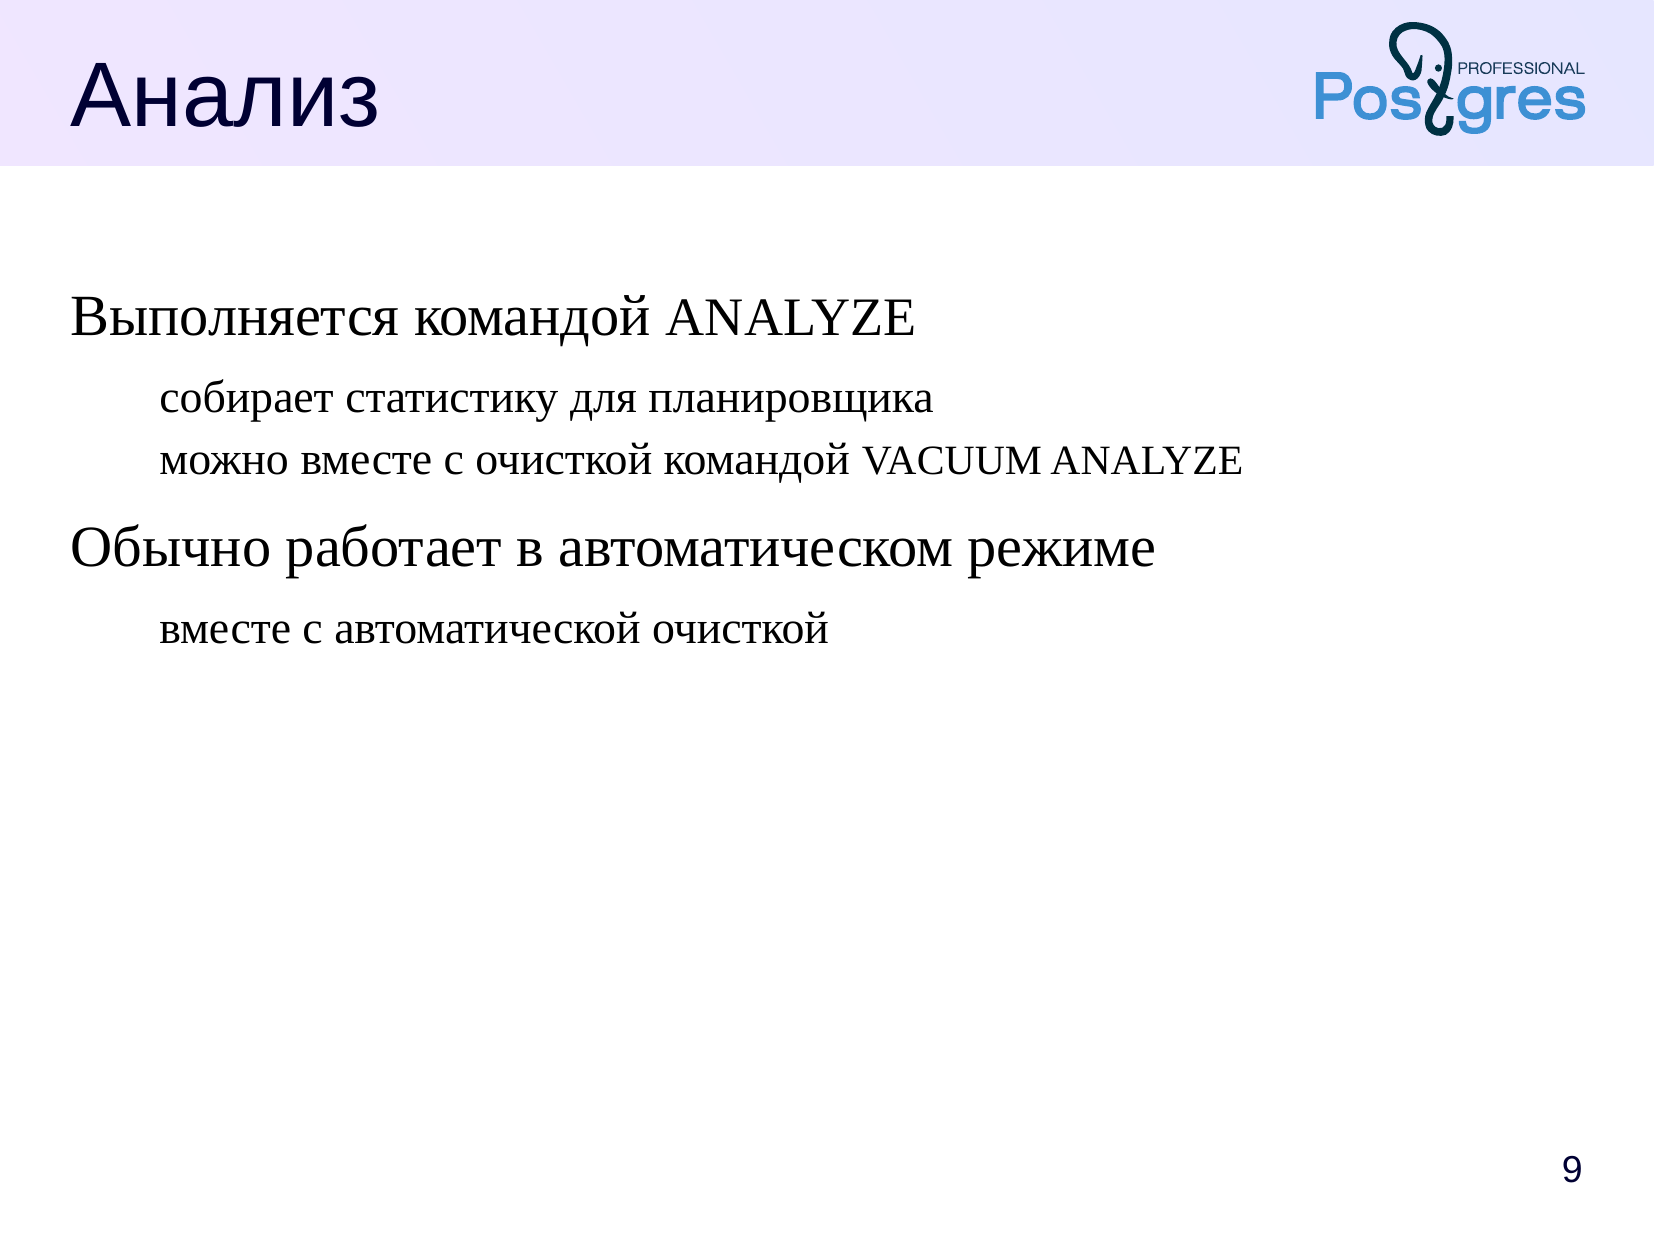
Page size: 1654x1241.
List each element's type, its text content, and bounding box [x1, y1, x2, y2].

list Выполняется командой ANALYZE собирает статистику для планировщика можно вместе с очисткой командой VACUUM ANALYZE Обычно работает в автоматическом режиме вместе с автоматической очисткой [70, 283, 1583, 1141]
title Анализ [70, 43, 1241, 147]
